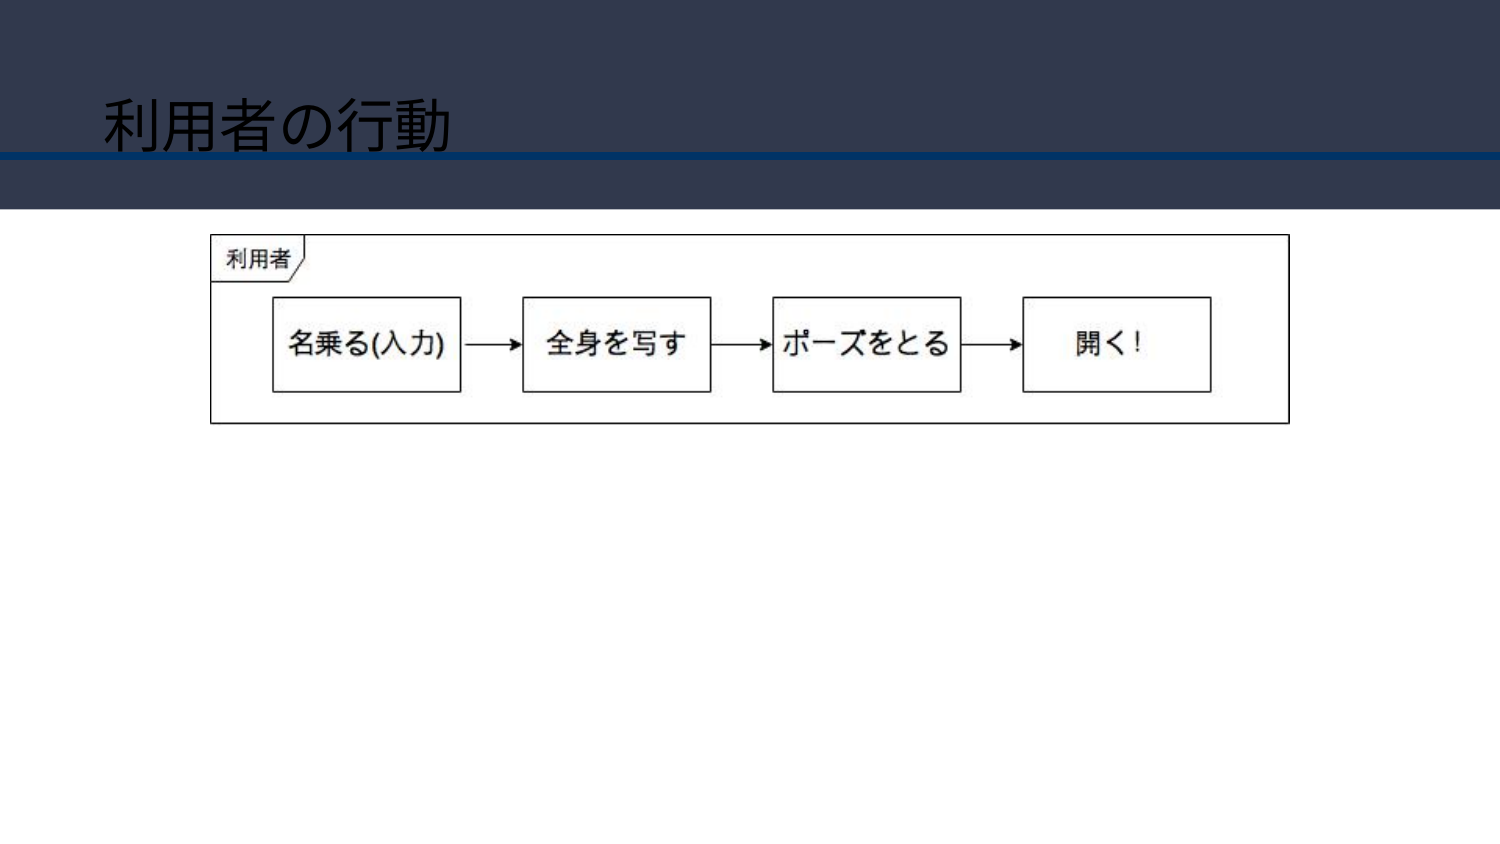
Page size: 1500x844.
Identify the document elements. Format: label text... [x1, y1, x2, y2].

title 利用者の行動 [0, 70, 1500, 174]
picture [210, 234, 1290, 426]
